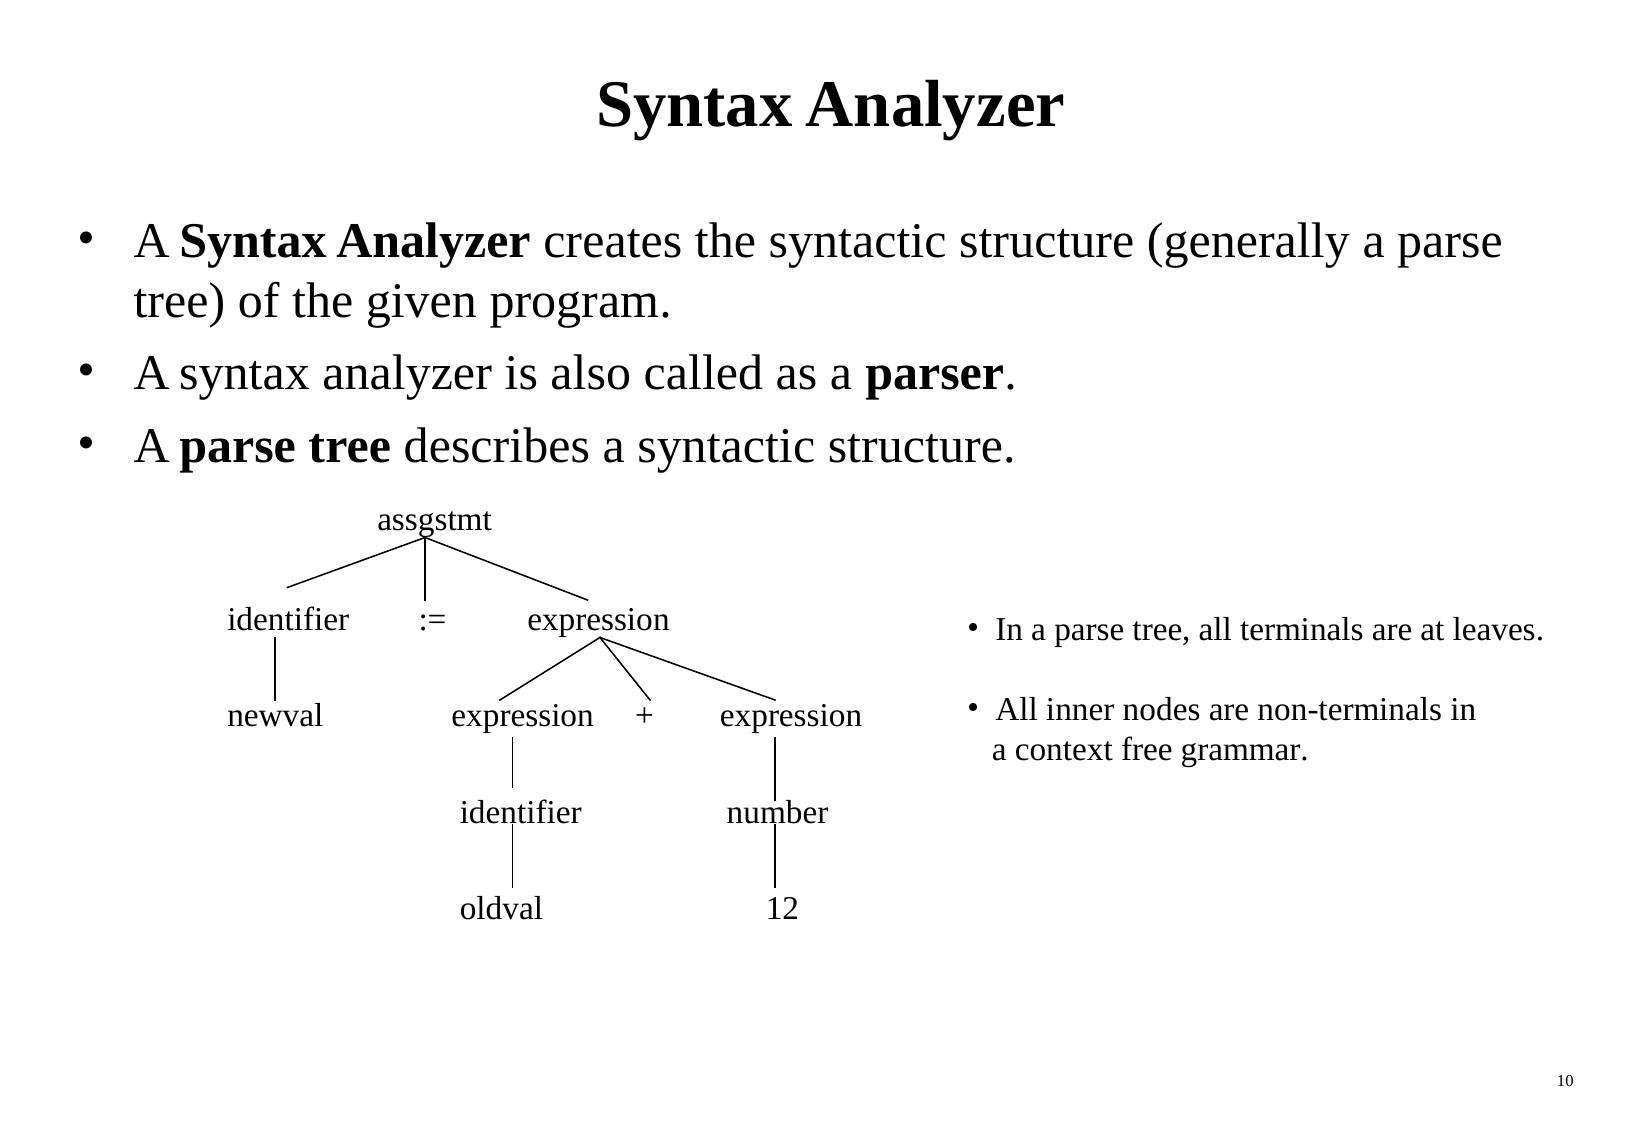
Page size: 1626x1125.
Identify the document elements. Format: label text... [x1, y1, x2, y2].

text_box In a parse tree, all terminals are at leaves. All inner nodes are non-terminals in a context free grammar. [952, 599, 1561, 776]
text_box <number> [1250, 1062, 1589, 1101]
title Syntax Analyzer [62, 24, 1600, 175]
list A Syntax Analyzer creates the syntactic structure (generally a parse tree) of the given program. A syntax analyzer is also called as a parser. A parse tree describes a syntactic structure. assgstmt identifier := expression newval expression + expression identifier number oldval 12 [62, 199, 1600, 1038]
